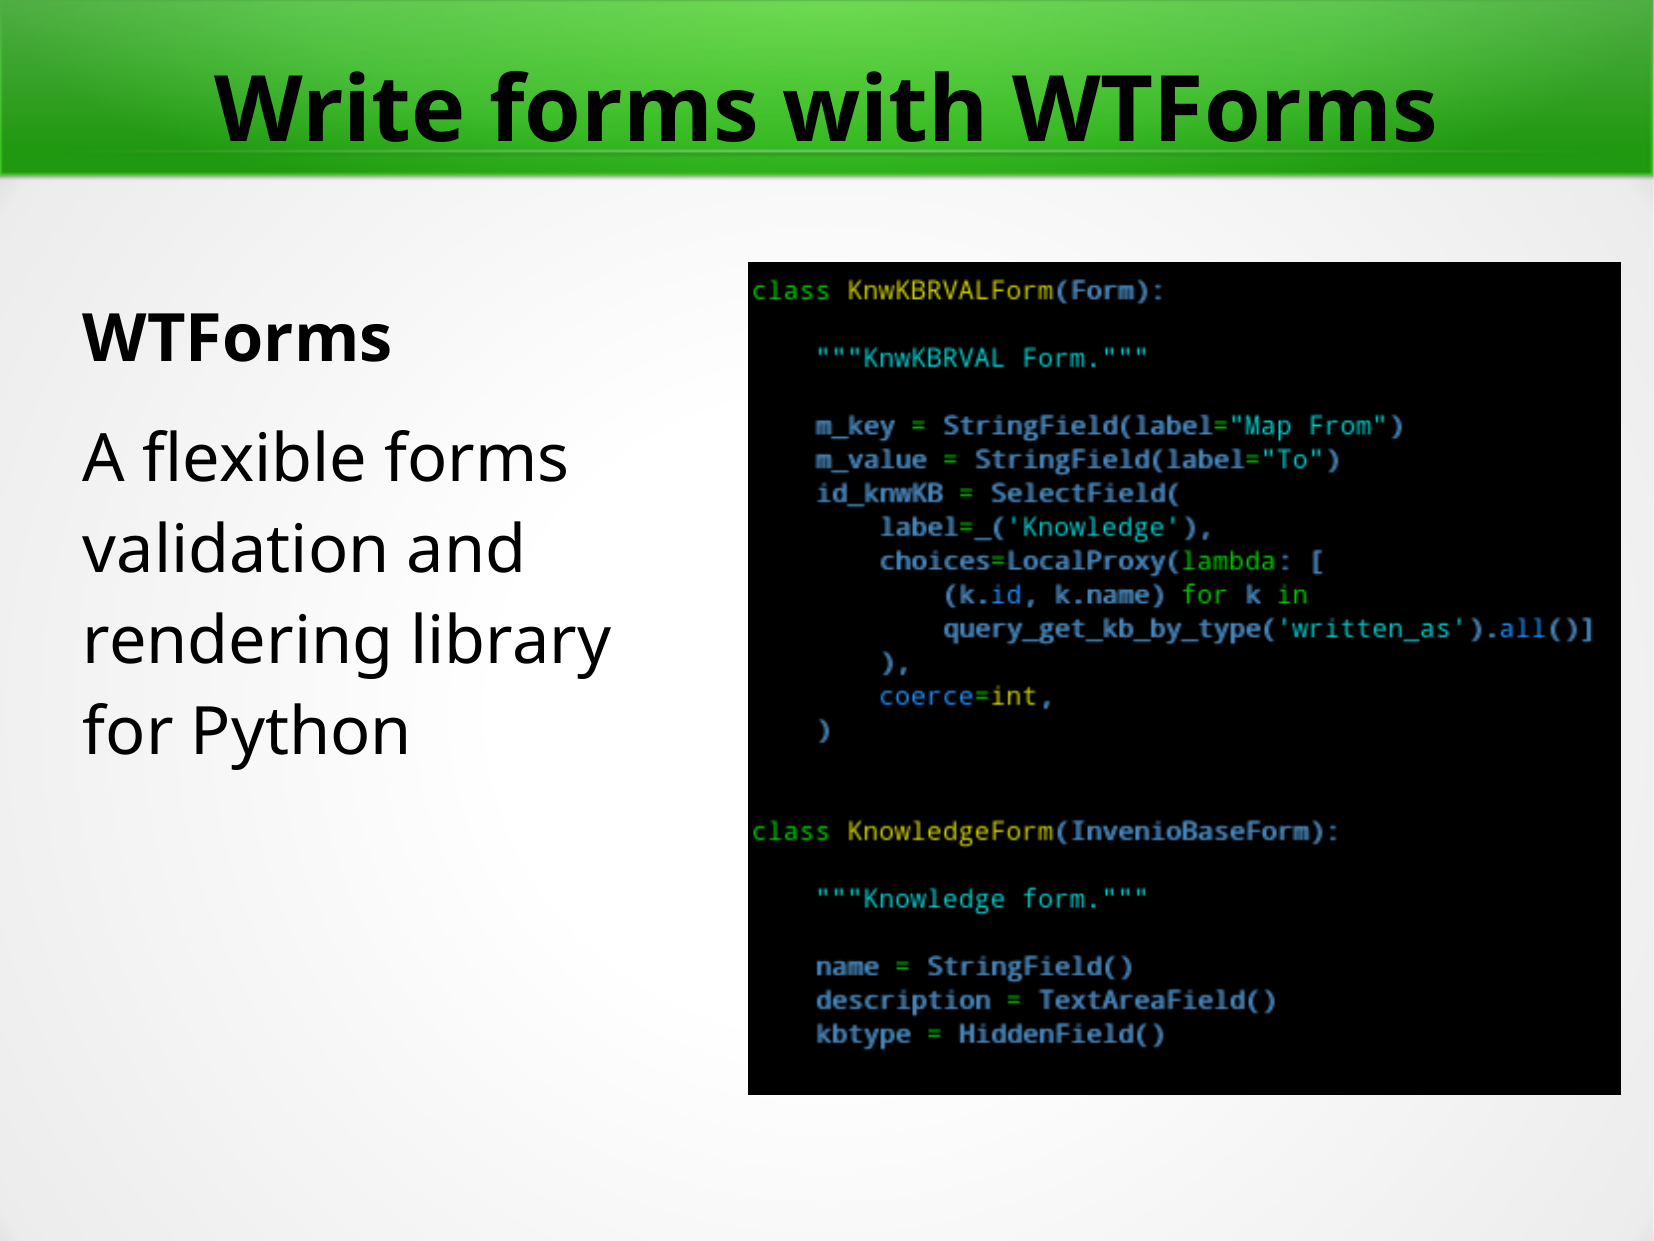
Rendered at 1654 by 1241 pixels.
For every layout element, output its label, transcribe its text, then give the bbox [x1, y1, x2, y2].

title Write forms with WTForms [82, 42, 1571, 169]
picture [0, 0, 1654, 1241]
list WTForms A flexible forms validation and rendering library for Python [82, 290, 706, 1010]
